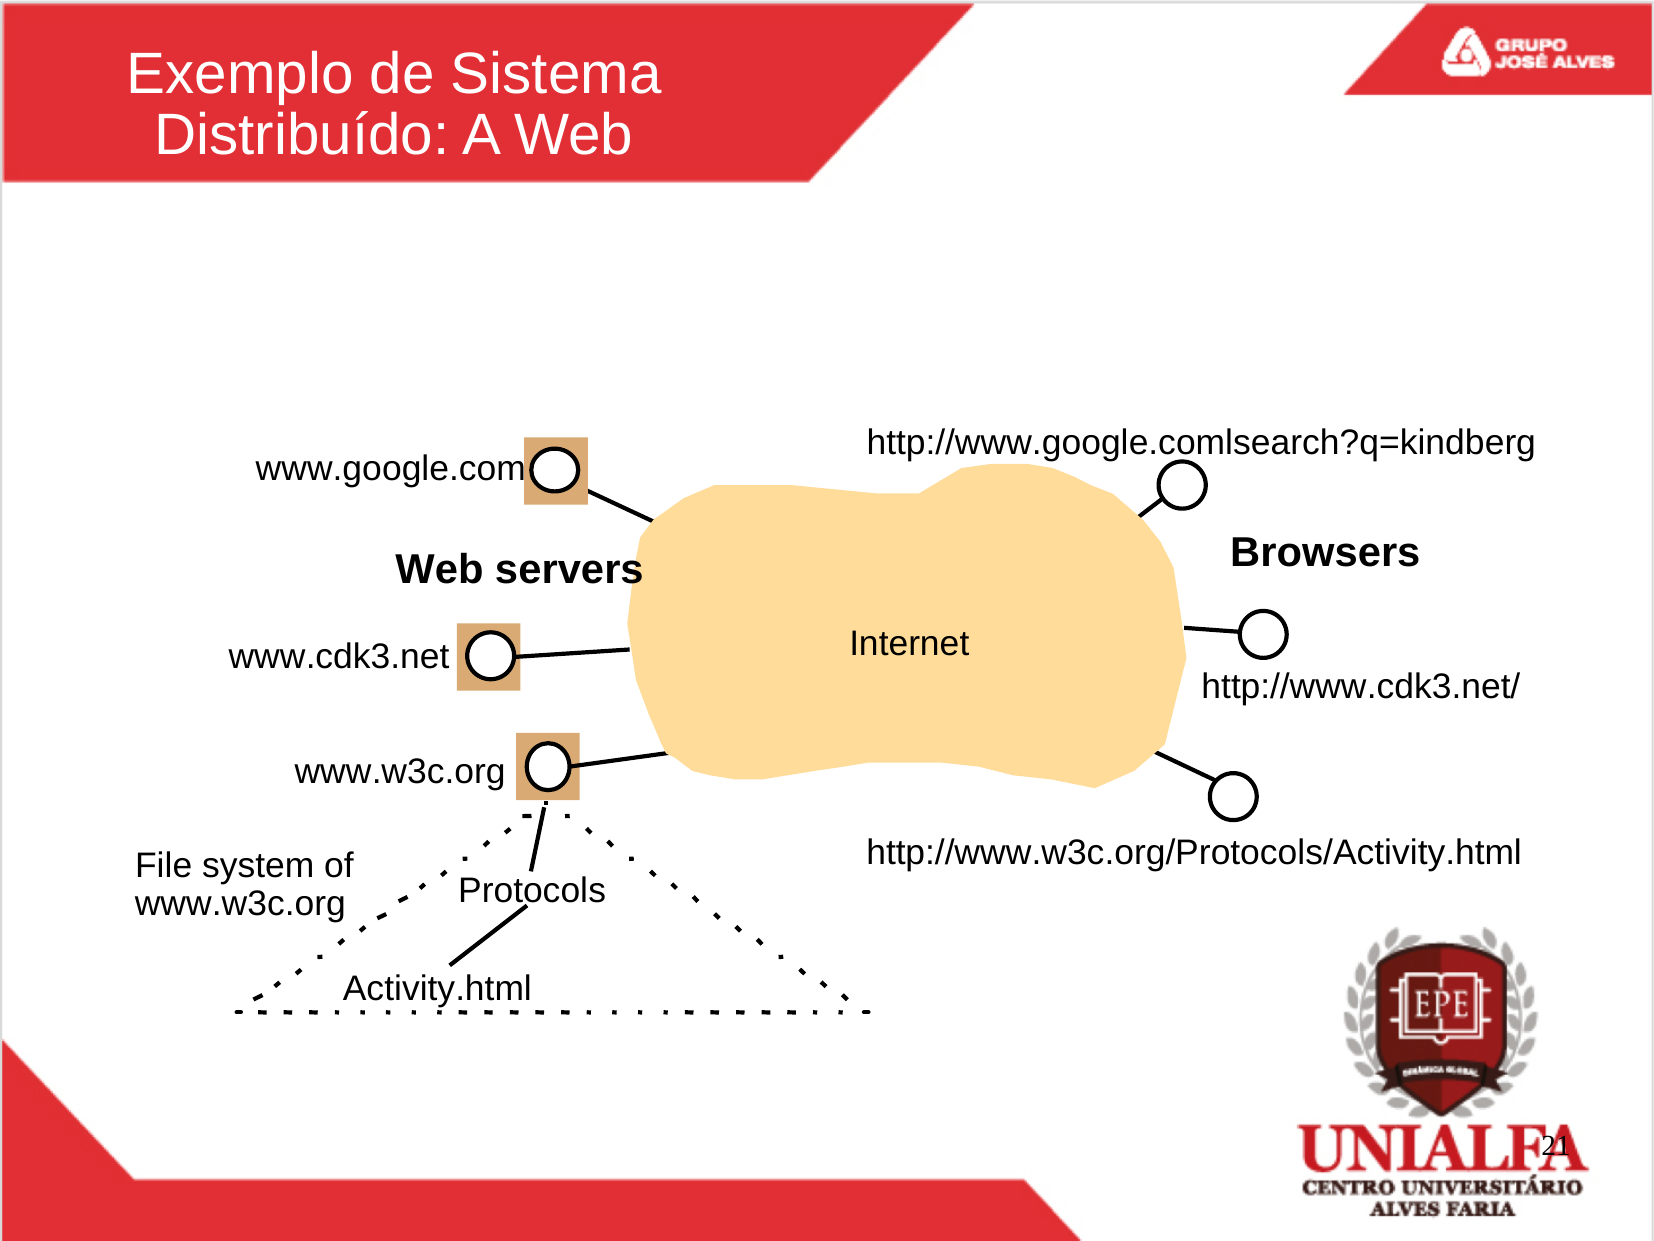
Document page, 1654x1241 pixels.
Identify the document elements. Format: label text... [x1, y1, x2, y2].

text_box [524, 437, 588, 505]
text_box www.w3c.org [134, 886, 347, 924]
text_box www.google.com [255, 450, 527, 488]
text_box File system of [134, 847, 354, 885]
text_box [1239, 610, 1287, 658]
text_box [456, 623, 521, 691]
picture [0, 0, 1654, 1241]
text_box Browsers [1230, 531, 1421, 576]
text_box http://www.cdk3.net/ [1201, 668, 1521, 706]
title Exemplo de Sistema Distribuído: A Web [82, 2, 707, 210]
text_box Activity.html [342, 971, 533, 1009]
text_box www.w3c.org [294, 753, 506, 791]
text_box Internet [849, 625, 970, 663]
text_box [516, 732, 580, 801]
text_box www.cdk3.net [228, 638, 450, 676]
text_box [1158, 461, 1206, 509]
text_box Web servers [395, 548, 644, 593]
text_box [1209, 773, 1257, 821]
text_box [629, 465, 1185, 787]
text_box Protocols [458, 873, 607, 911]
text_box http://www.google.comlsearch?q=kindberg [866, 425, 1537, 462]
text_box http://www.w3c.org/Protocols/Activity.html [866, 834, 1523, 872]
